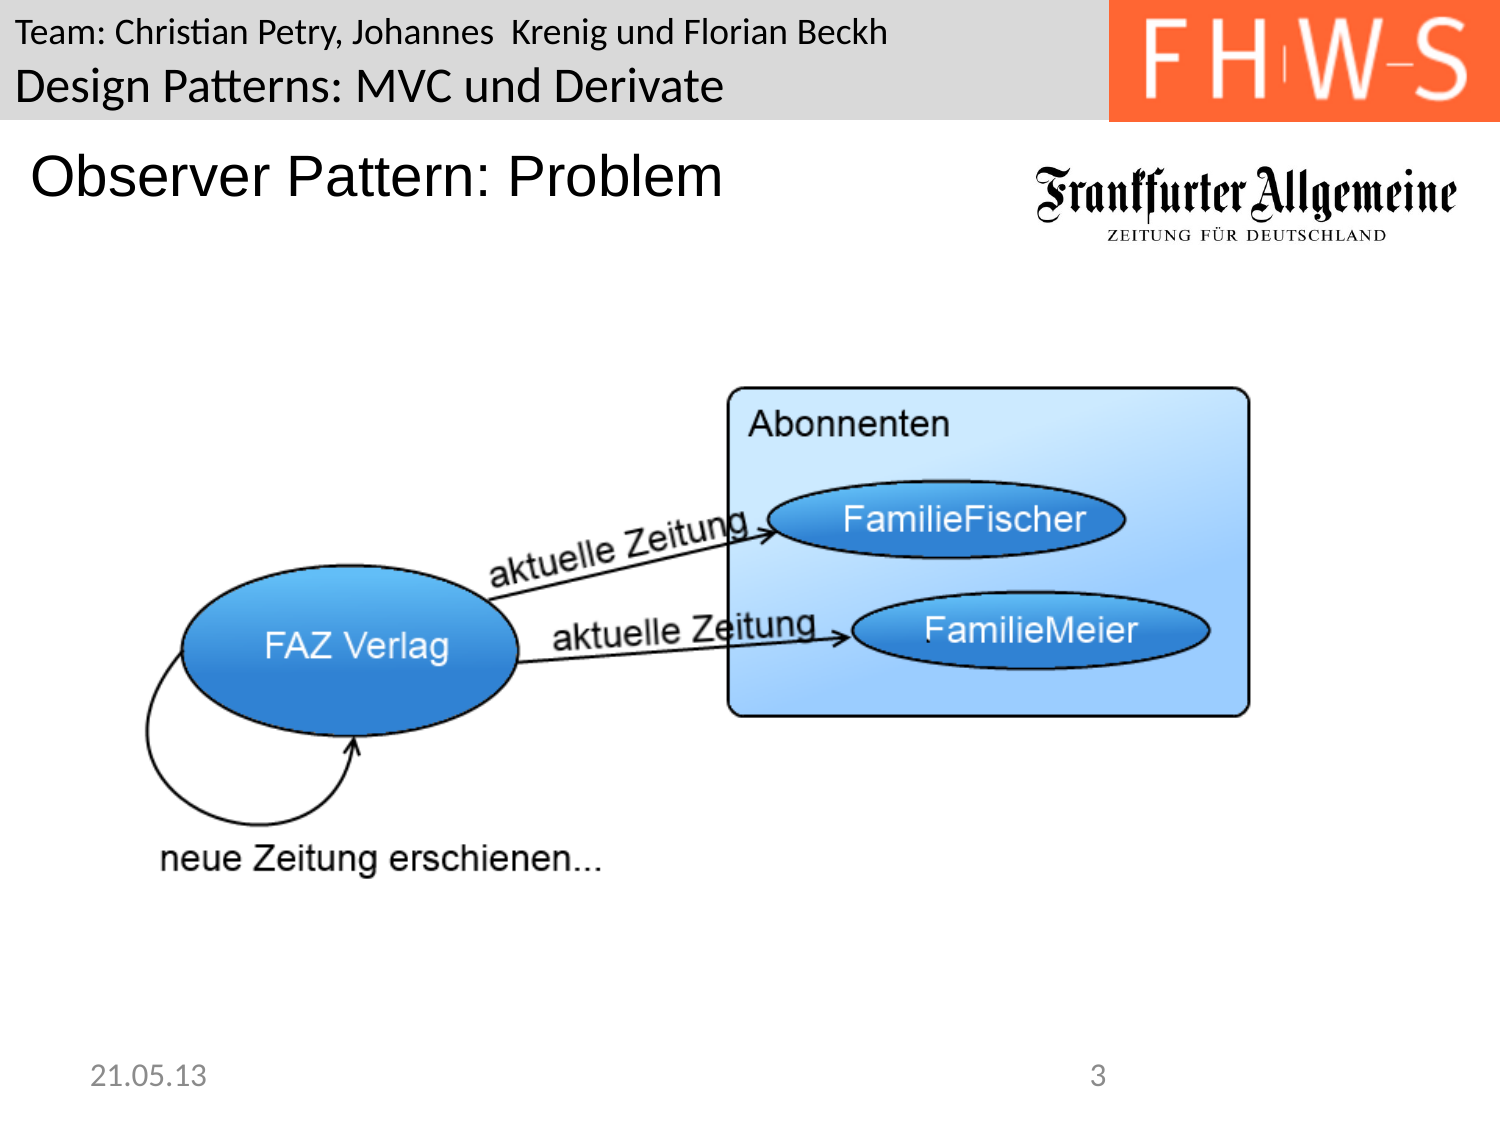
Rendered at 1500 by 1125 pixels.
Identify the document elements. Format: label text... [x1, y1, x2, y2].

picture [1109, 0, 1500, 122]
picture [100, 346, 1271, 904]
text_box 21.05.13 [74, 1042, 425, 1103]
text_box <Nummer> [1074, 1042, 1425, 1103]
picture [1027, 159, 1465, 248]
text_box Observer Pattern: Problem [15, 141, 780, 206]
